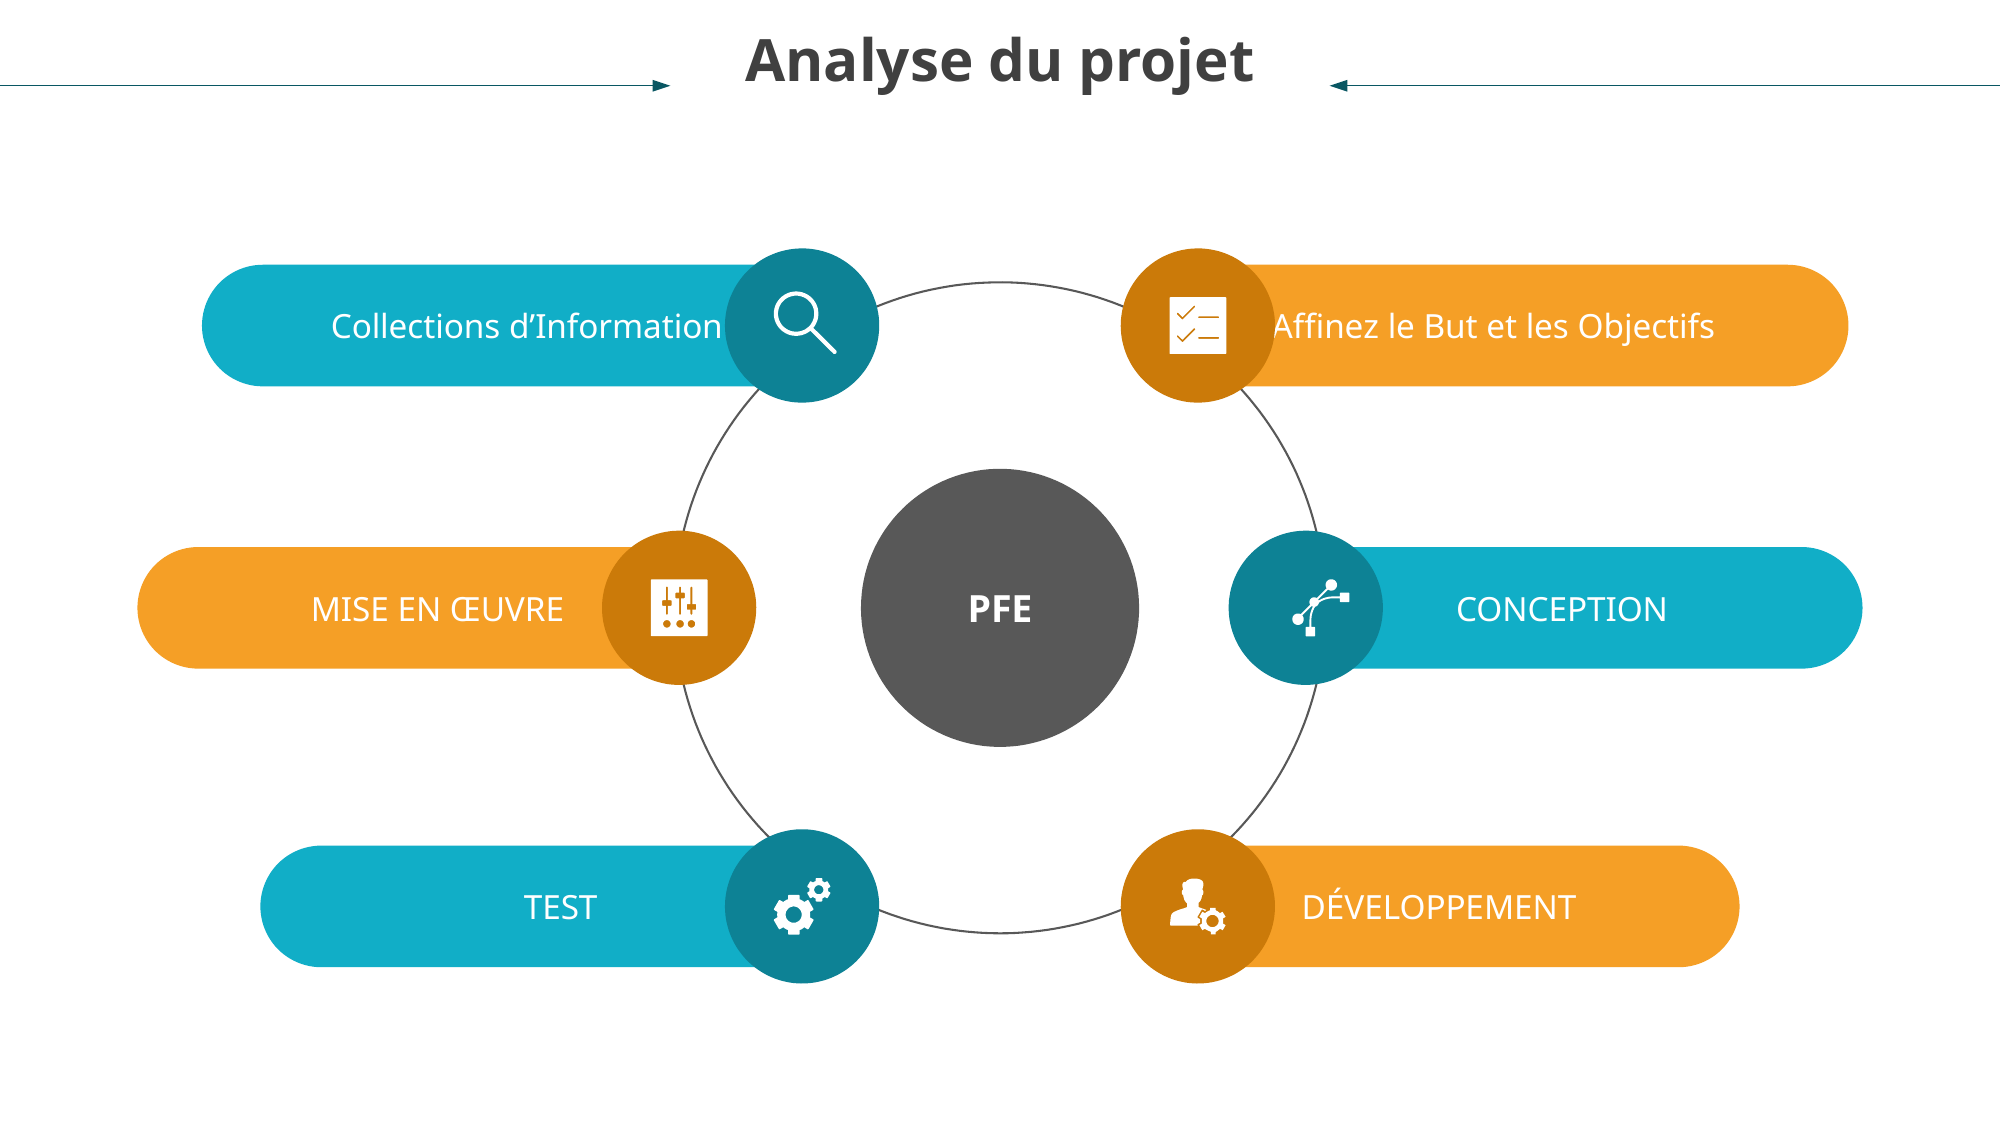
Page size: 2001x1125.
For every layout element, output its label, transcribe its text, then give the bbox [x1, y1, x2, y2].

text_box [1120, 248, 1276, 403]
text_box Collections d’Information [201, 264, 754, 387]
text_box [724, 248, 880, 403]
text_box [1120, 829, 1276, 984]
text_box TEST [260, 845, 754, 968]
text_box DÉVELOPPEMENT [1246, 845, 1740, 968]
text_box MISE EN ŒUVRE [137, 547, 630, 669]
text_box [602, 530, 757, 685]
text_box Affinez le But et les Objectifs [1246, 264, 1849, 387]
text_box PFE [860, 468, 1140, 747]
text_box [1228, 530, 1383, 685]
text_box [724, 829, 880, 984]
text_box Analyse du projet [37, 31, 1963, 159]
text_box CONCEPTION [1354, 547, 1863, 669]
